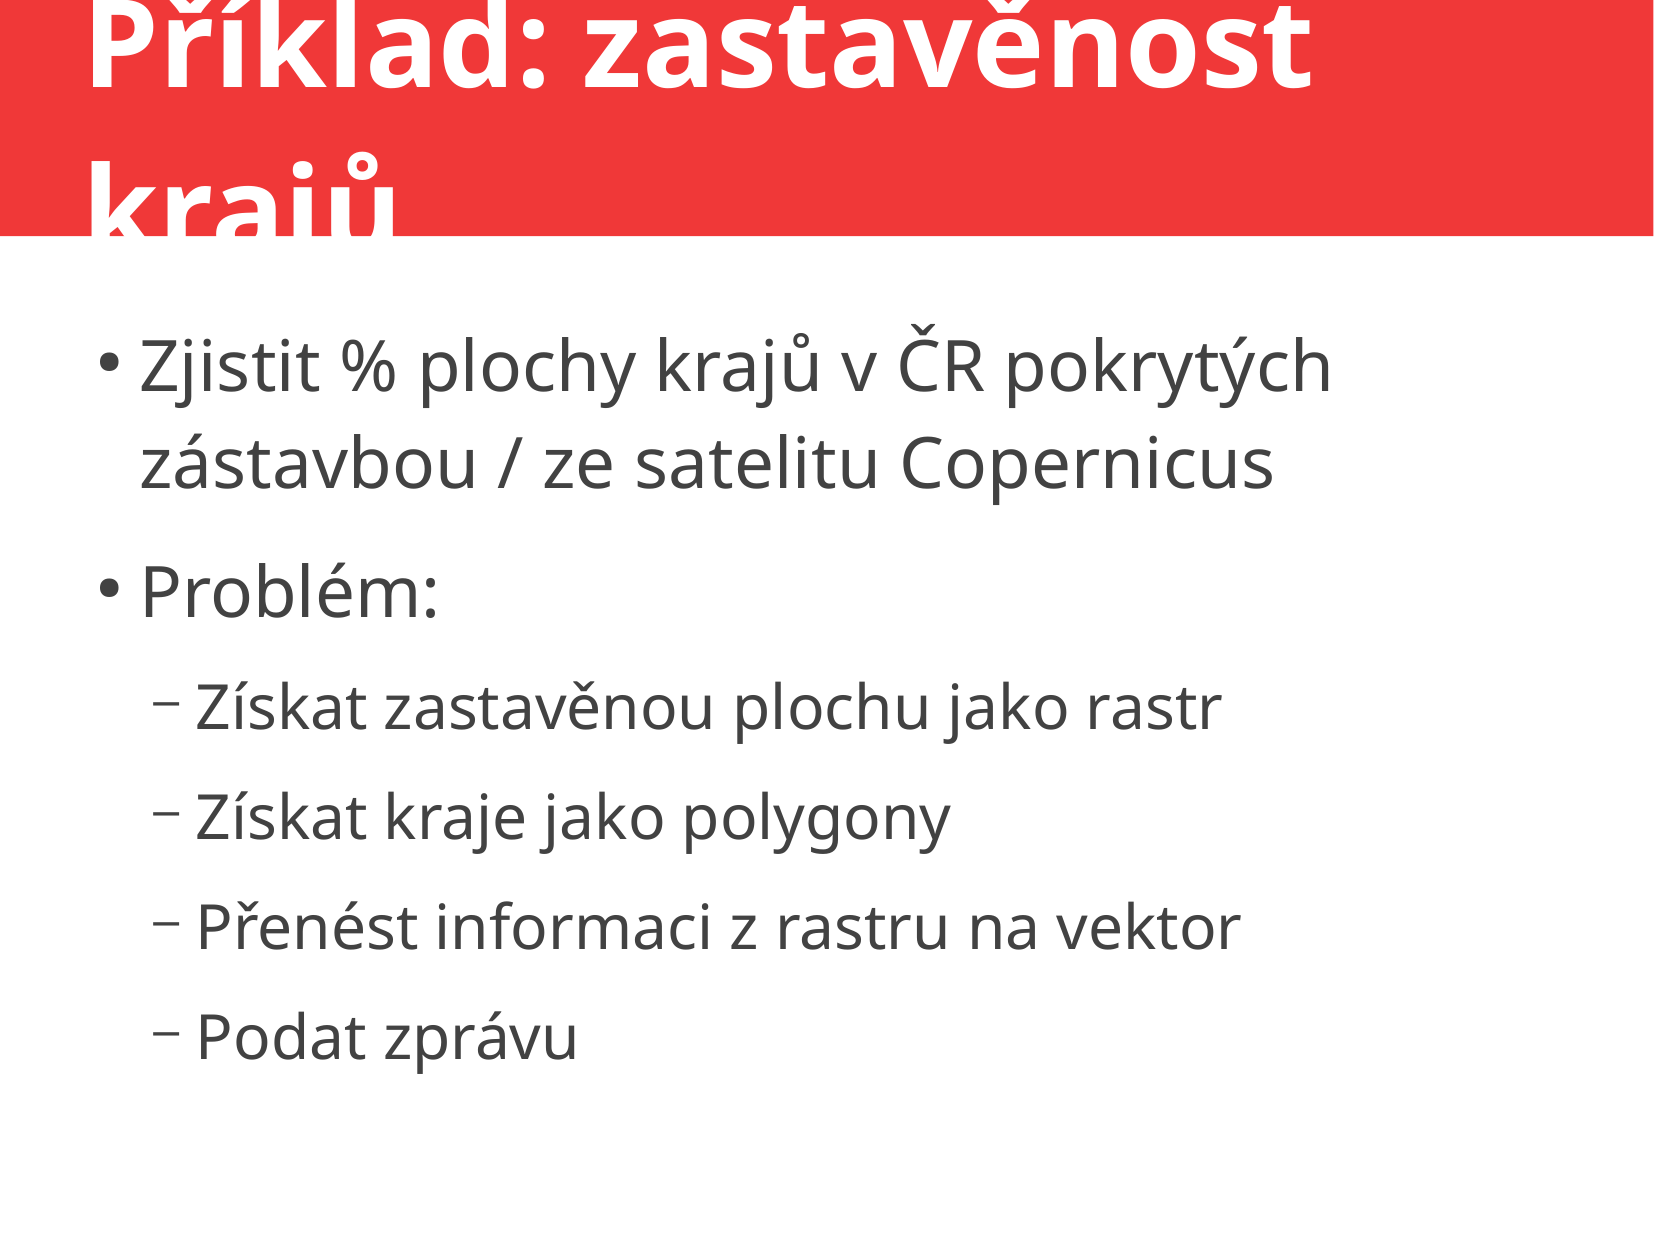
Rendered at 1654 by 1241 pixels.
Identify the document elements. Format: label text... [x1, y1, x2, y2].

list Zjistit % plochy krajů v ČR pokrytých zástavbou / ze satelitu Copernicus Problém: Získat zastavěnou plochu jako rastr Získat kraje jako polygony Přenést informaci z rastru na vektor Podat zprávu [82, 314, 1563, 1080]
title Příklad: zastavěnost krajů [82, 19, 1571, 227]
